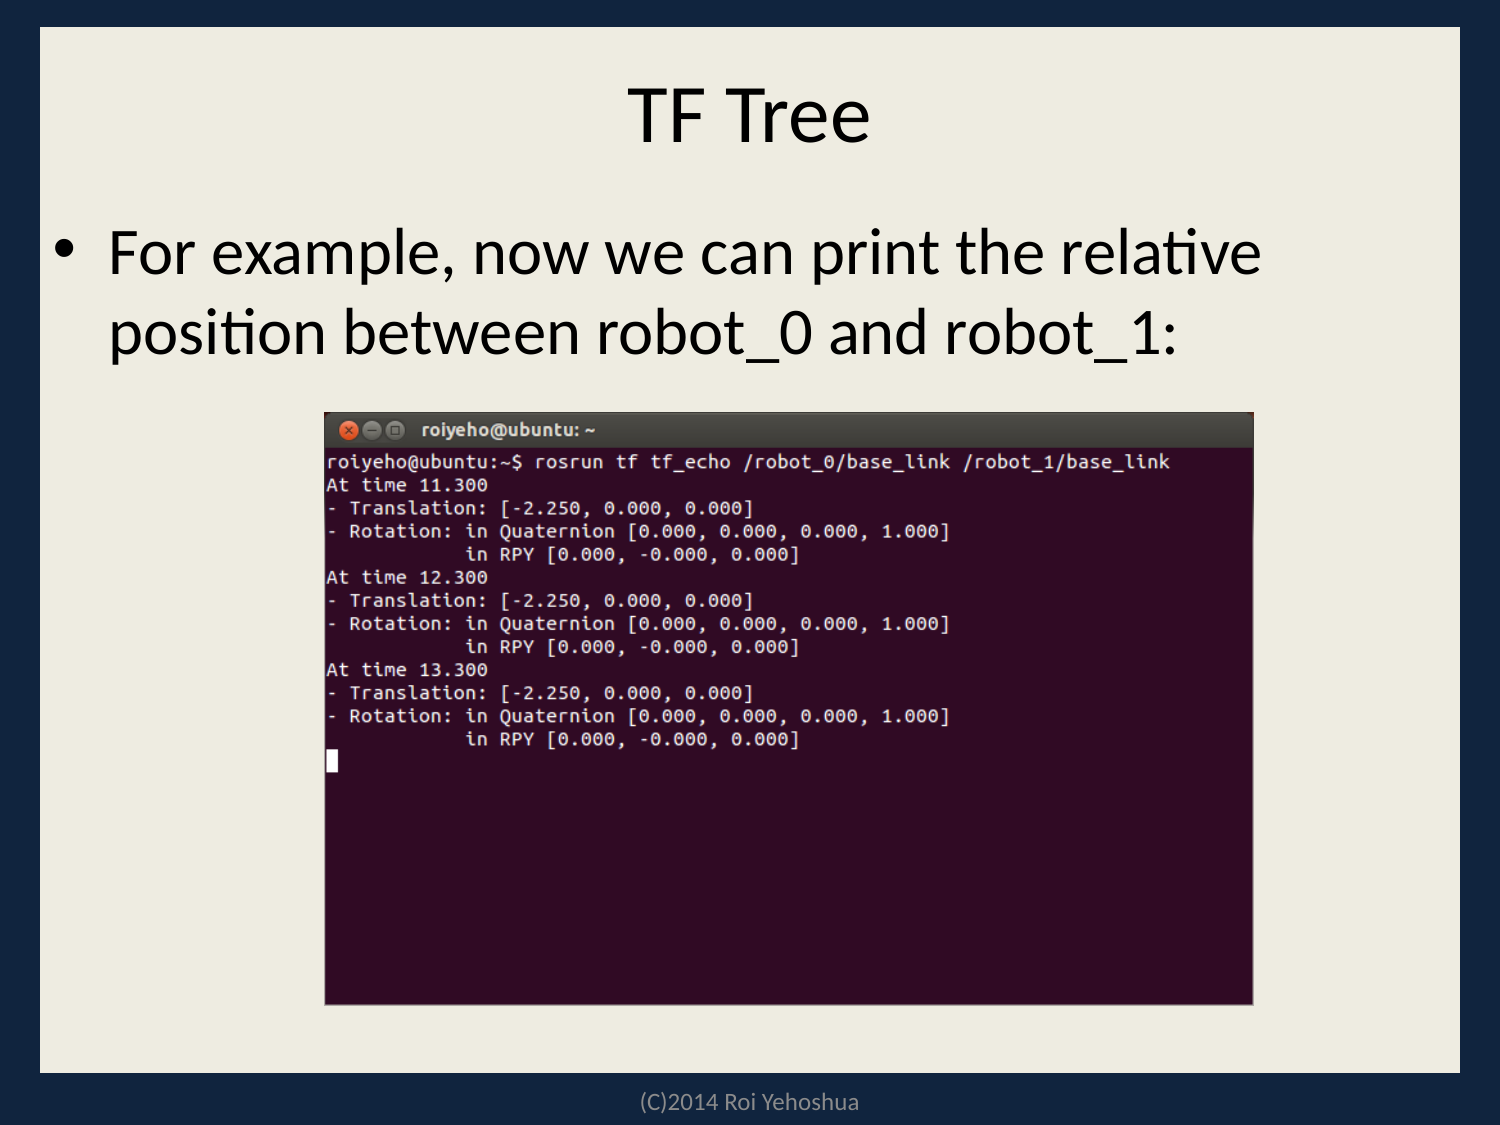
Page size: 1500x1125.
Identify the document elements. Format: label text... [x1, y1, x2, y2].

footer (C)2014 Roi Yehoshua [512, 1074, 988, 1125]
picture [324, 412, 1254, 1007]
list For example, now we can print the relative position between robot_0 and robot_1: [37, 200, 1463, 1080]
title TF Tree [37, 31, 1463, 188]
